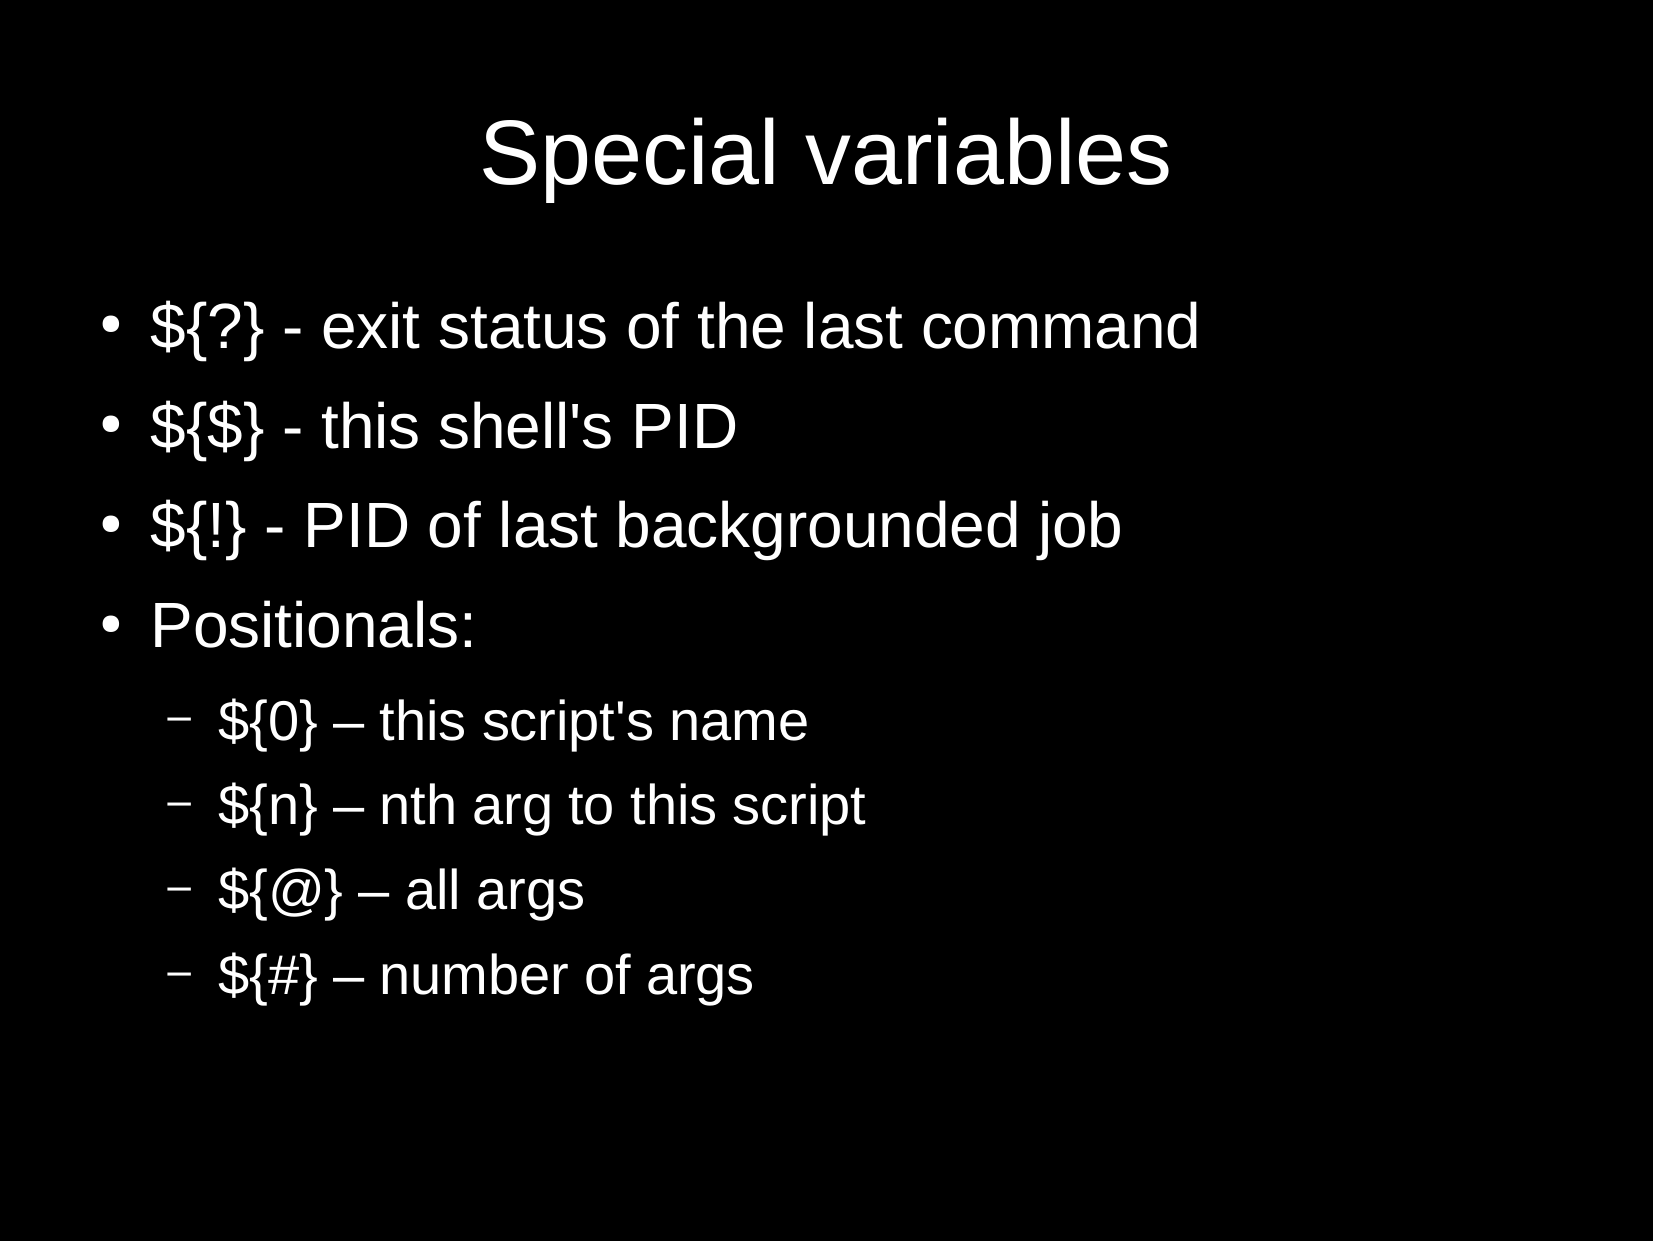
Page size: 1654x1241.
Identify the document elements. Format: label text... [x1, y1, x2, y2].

list ${?} - exit status of the last command ${$} - this shell's PID ${!} - PID of last backgrounded job Positionals: ${0} – this script's name ${n} – nth arg to this script ${@} – all args ${#} – number of args [82, 290, 1538, 1010]
title Special variables [82, 49, 1571, 257]
